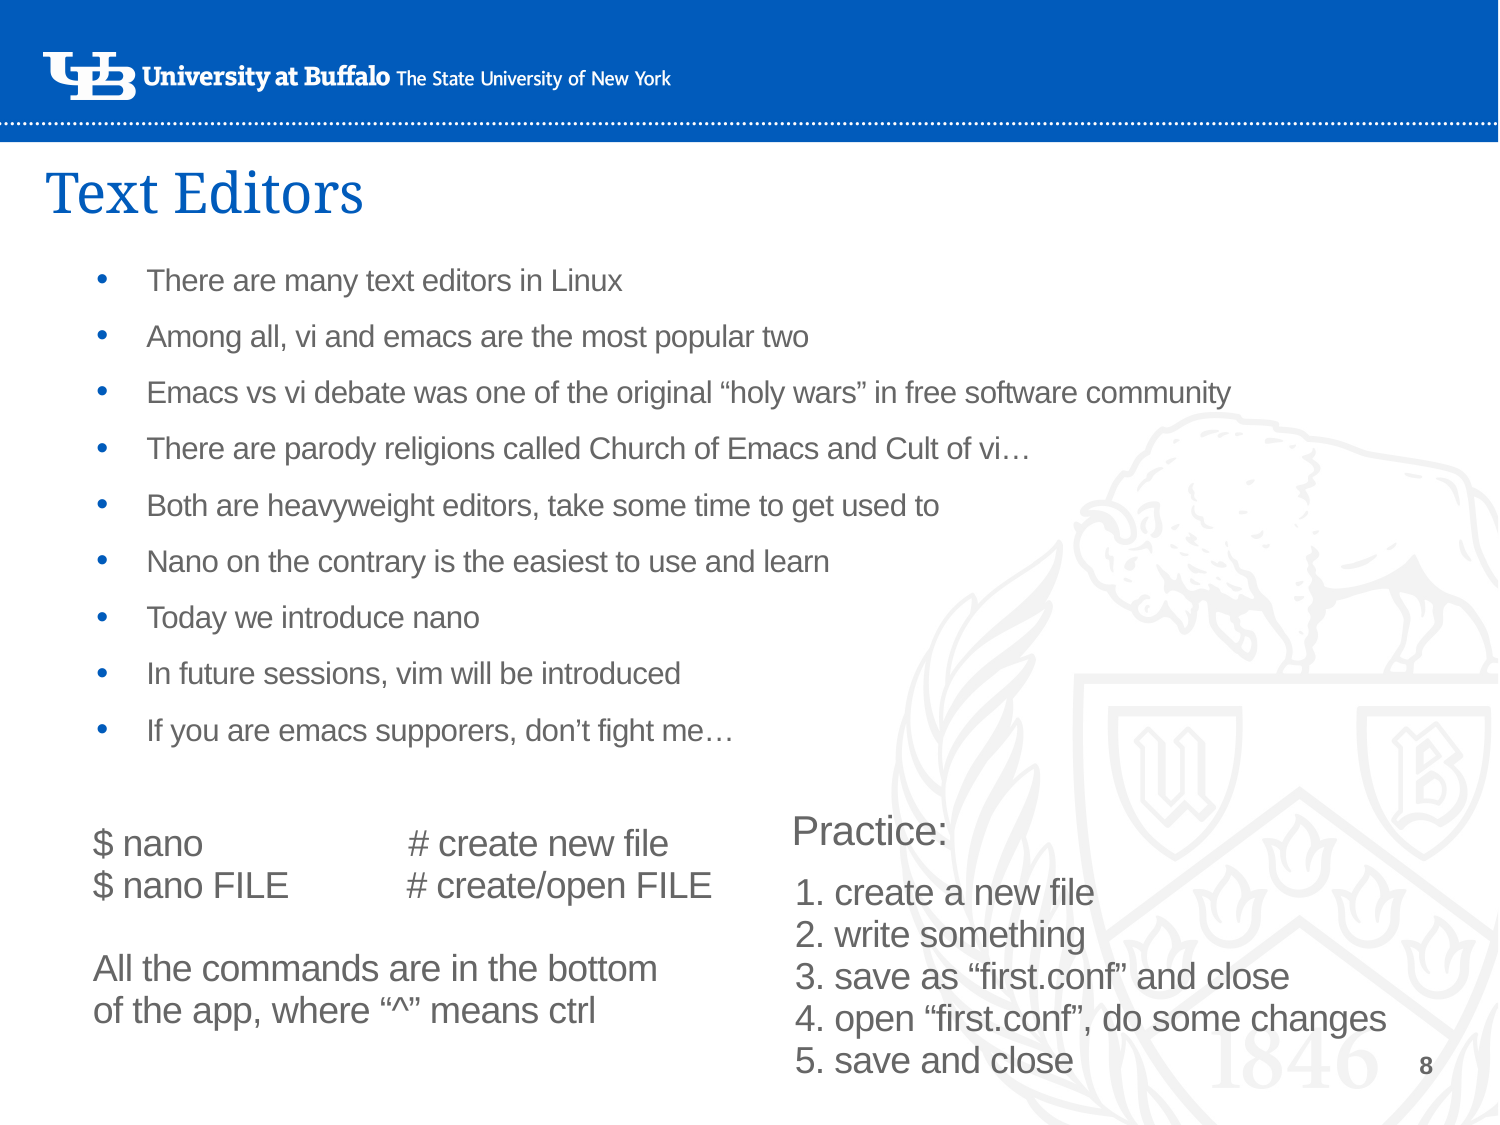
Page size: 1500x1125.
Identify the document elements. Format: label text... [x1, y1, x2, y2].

picture [0, 0, 1499, 1125]
text_box $ nano # create new file $ nano FILE # create/open FILE [78, 815, 799, 926]
title Text Editors [30, 153, 1387, 232]
text_box Practice: [776, 800, 1377, 862]
text_box All the commands are in the bottom of the app, where “^” means ctrl [78, 939, 709, 1039]
list There are many text editors in Linux Among all, vi and emacs are the most popular two Emacs vs vi debate was one of the original “holy wars” in free software community There are parody religions called Church of Emacs and Cult of vi… Both are heavyweight editors, take some time to get used to Nano on the contrary is the easiest to use and learn Today we introduce nano In future sessions, vim will be introduced If you are emacs supporers, don’t fight me… [60, 249, 1306, 796]
text_box 1. create a new file 2. write something 3. save as “first.conf” and close 4. open “first.conf”, do some changes 5. save and close [780, 864, 1411, 1101]
